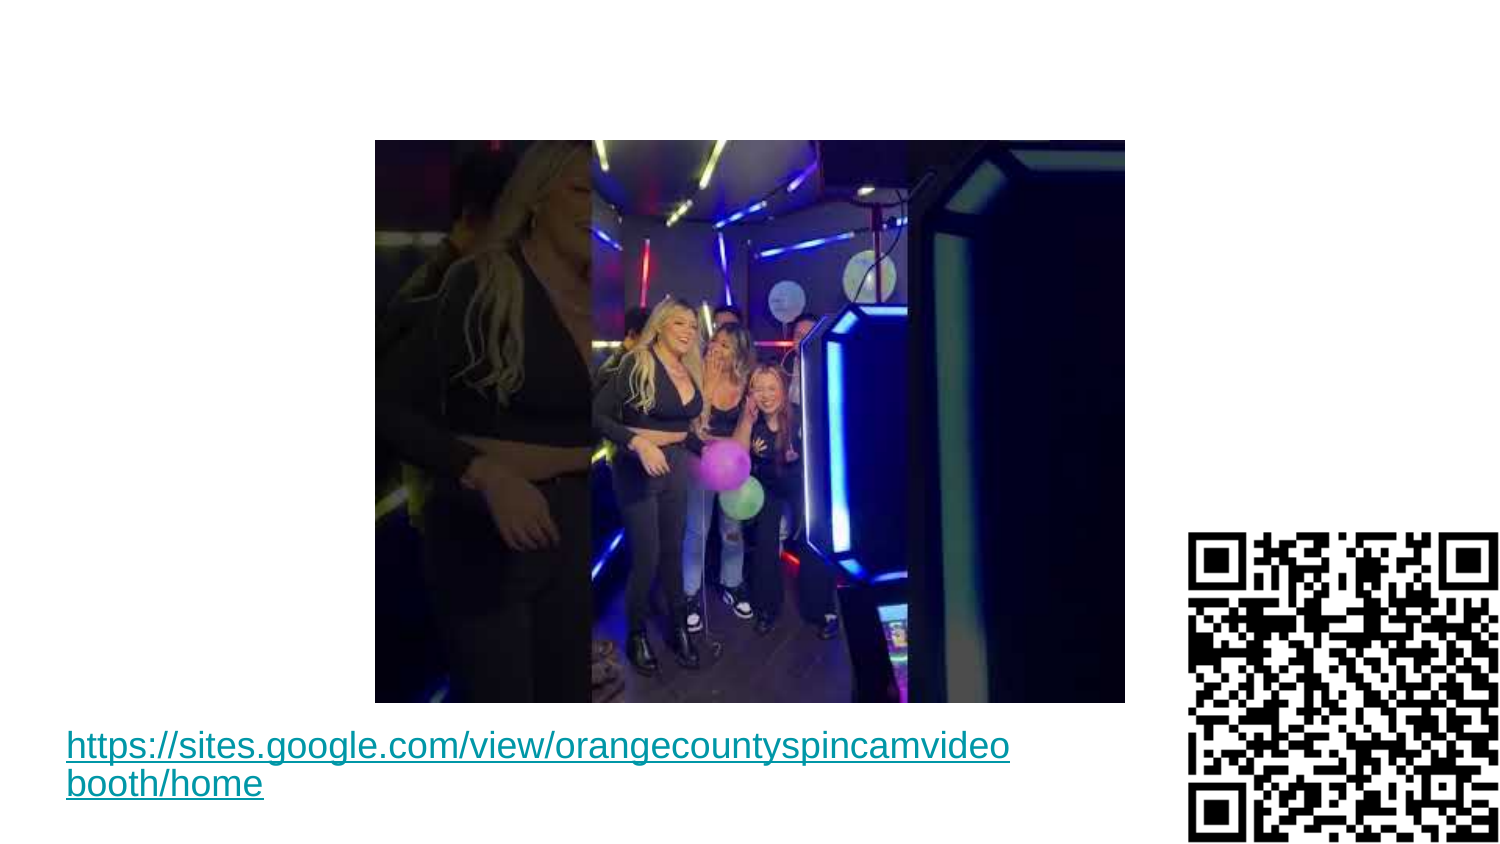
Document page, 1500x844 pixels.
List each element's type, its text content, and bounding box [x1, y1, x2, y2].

picture [375, 140, 1125, 704]
list https://sites.google.com/view/orangecountyspincamvideobooth/home [51, 694, 1036, 794]
picture [1187, 531, 1500, 844]
